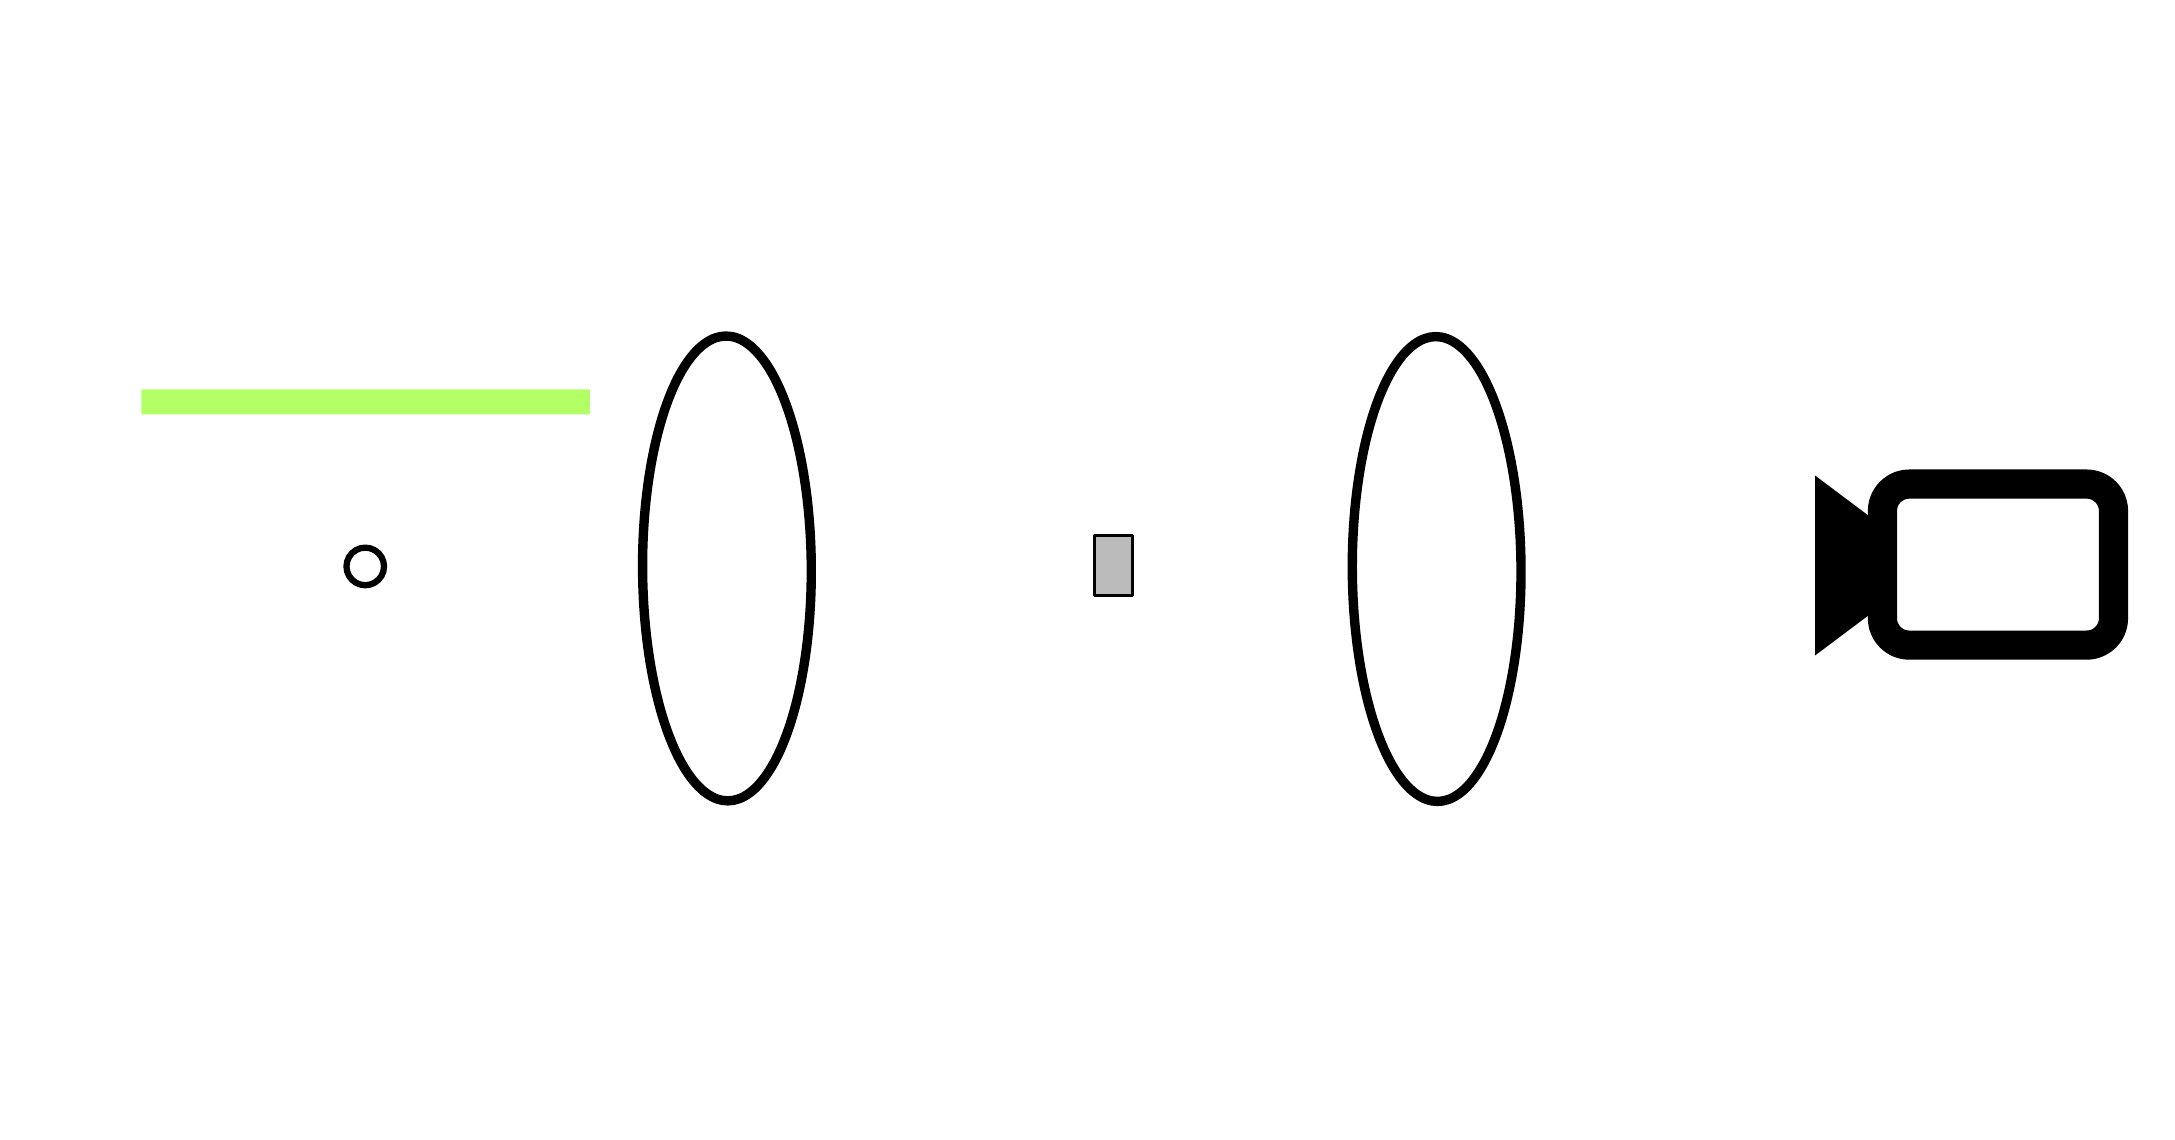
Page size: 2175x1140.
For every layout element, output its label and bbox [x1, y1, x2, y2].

text_box [1815, 475, 1876, 656]
text_box [1094, 535, 1133, 596]
text_box [1352, 336, 1522, 802]
text_box [642, 336, 812, 801]
text_box [1882, 484, 2114, 646]
